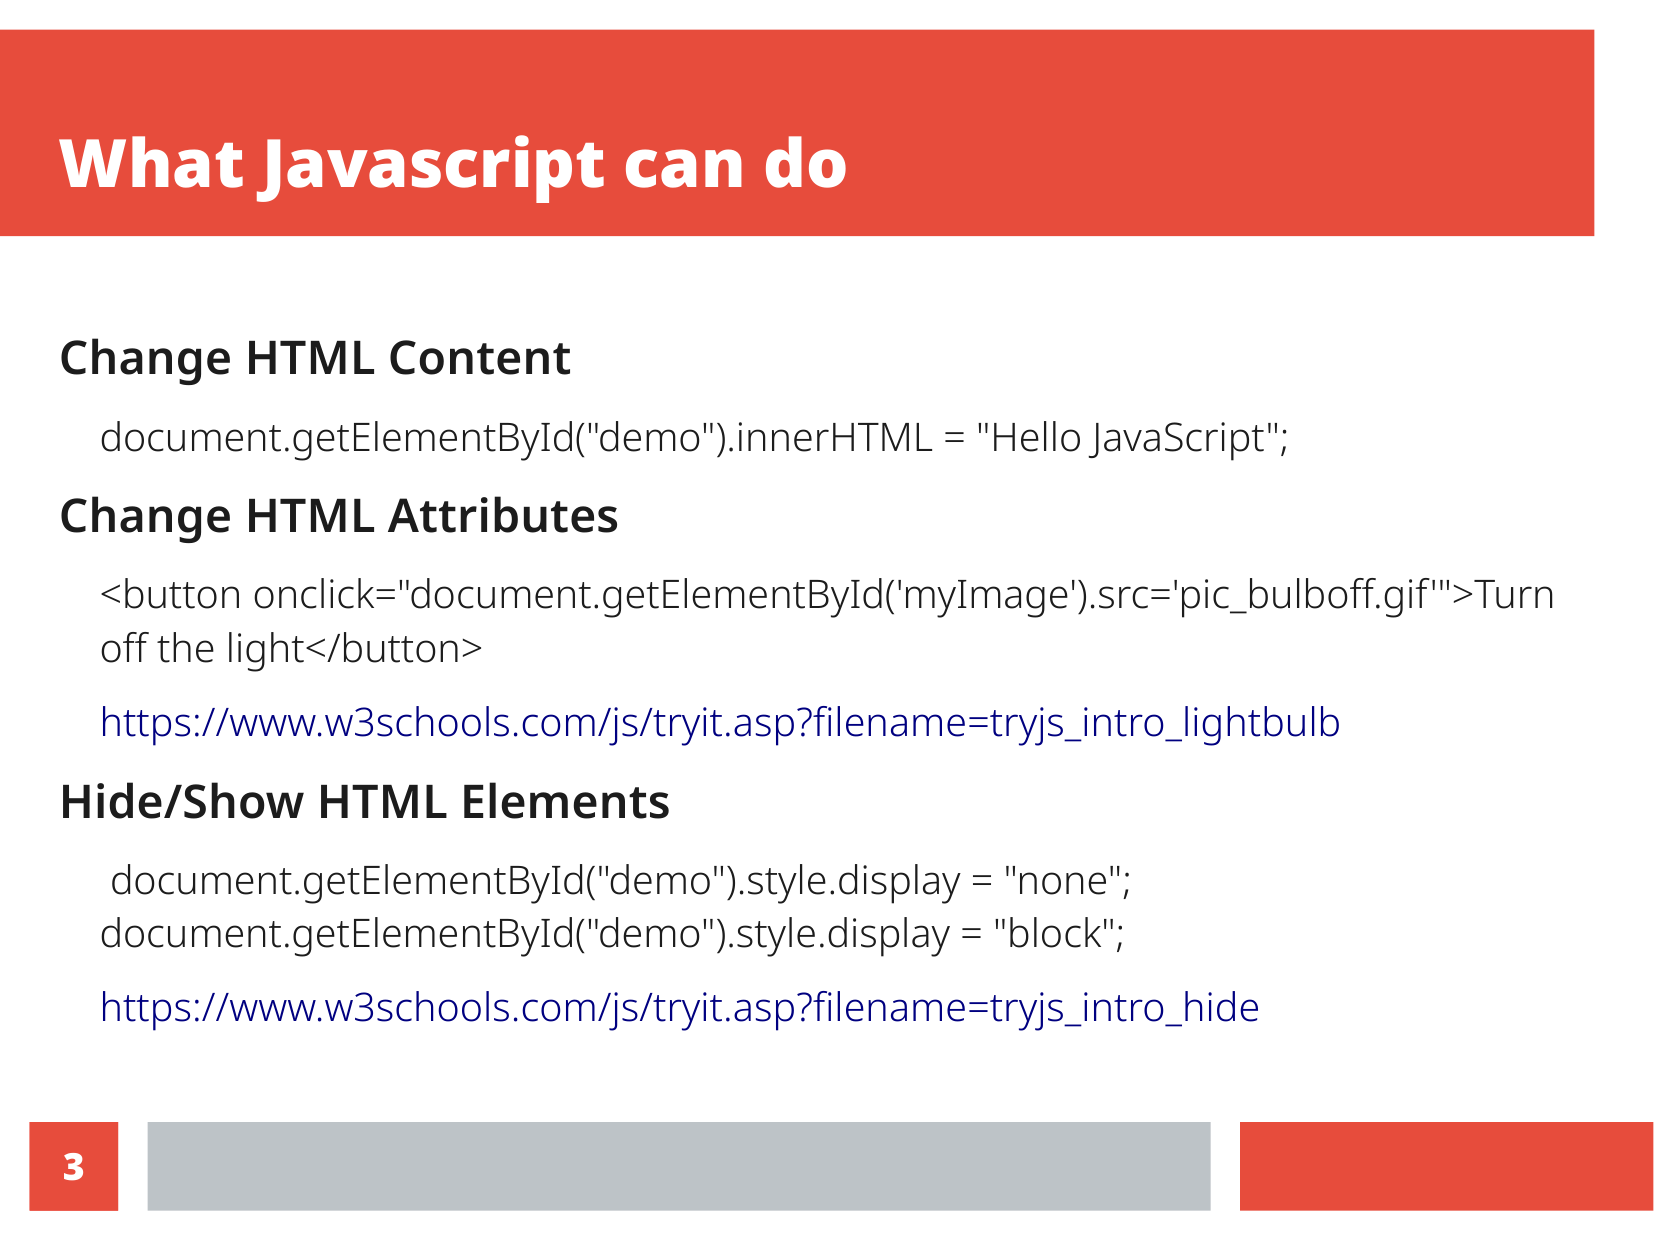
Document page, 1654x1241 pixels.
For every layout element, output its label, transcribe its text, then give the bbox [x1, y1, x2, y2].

list Change HTML Content document.getElementById("demo").innerHTML = "Hello JavaScript"; Change HTML Attributes <button onclick="document.getElementById('myImage').src='pic_bulboff.gif'">Turn off the light</button> https://www.w3schools.com/js/tryit.asp?filename=tryjs_intro_lightbulb Hide/Show HTML Elements document.getElementById("demo").style.display = "none"; document.getElementById("demo").style.display = "block"; https://www.w3schools.com/js/tryit.asp?filename=tryjs_intro_hide [59, 324, 1565, 1093]
title What Javascript can do [59, 59, 1595, 207]
